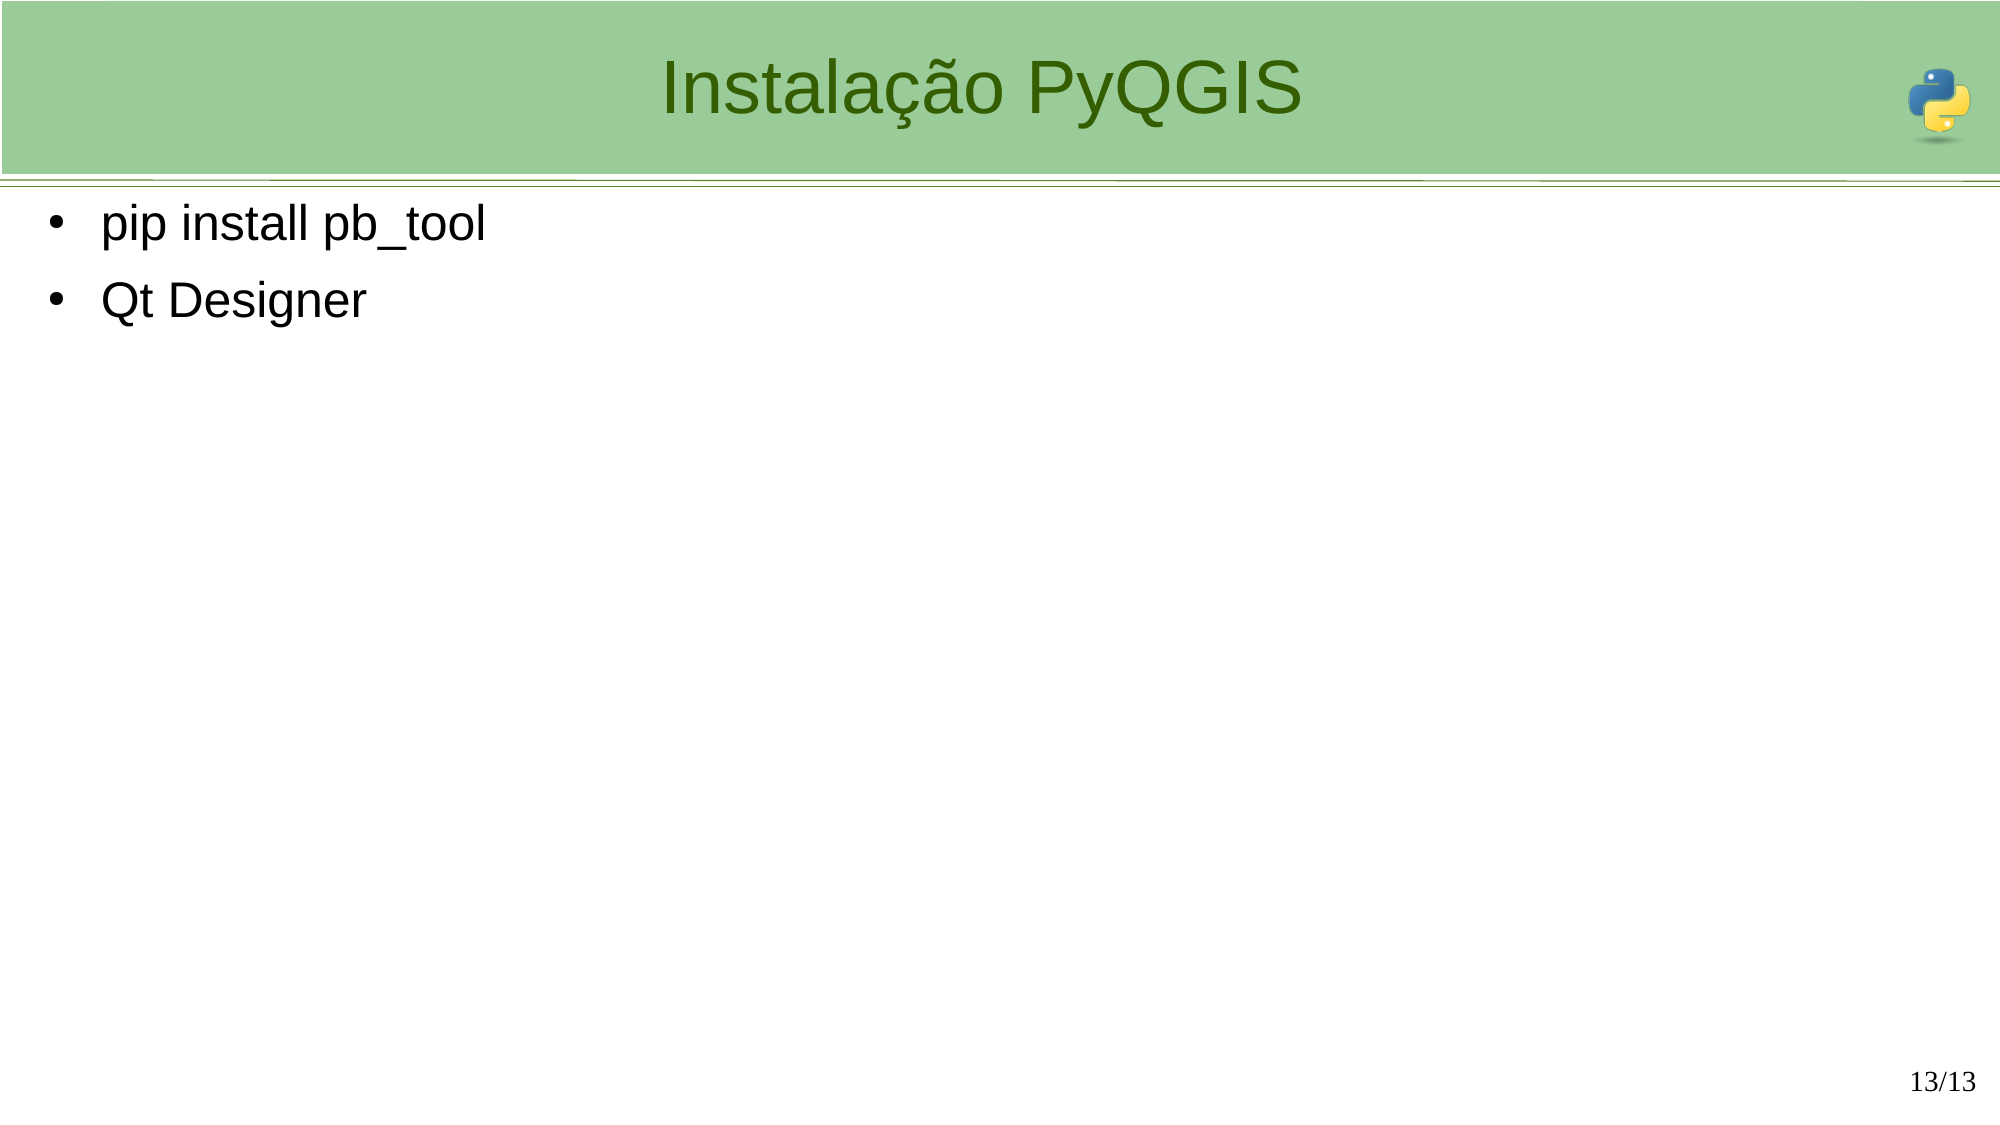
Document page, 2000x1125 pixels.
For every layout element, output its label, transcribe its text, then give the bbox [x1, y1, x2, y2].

picture [1901, 59, 1979, 148]
list pip install pb_tool Qt Designer [30, 195, 1966, 848]
title Instalação PyQGIS [105, 0, 1861, 174]
